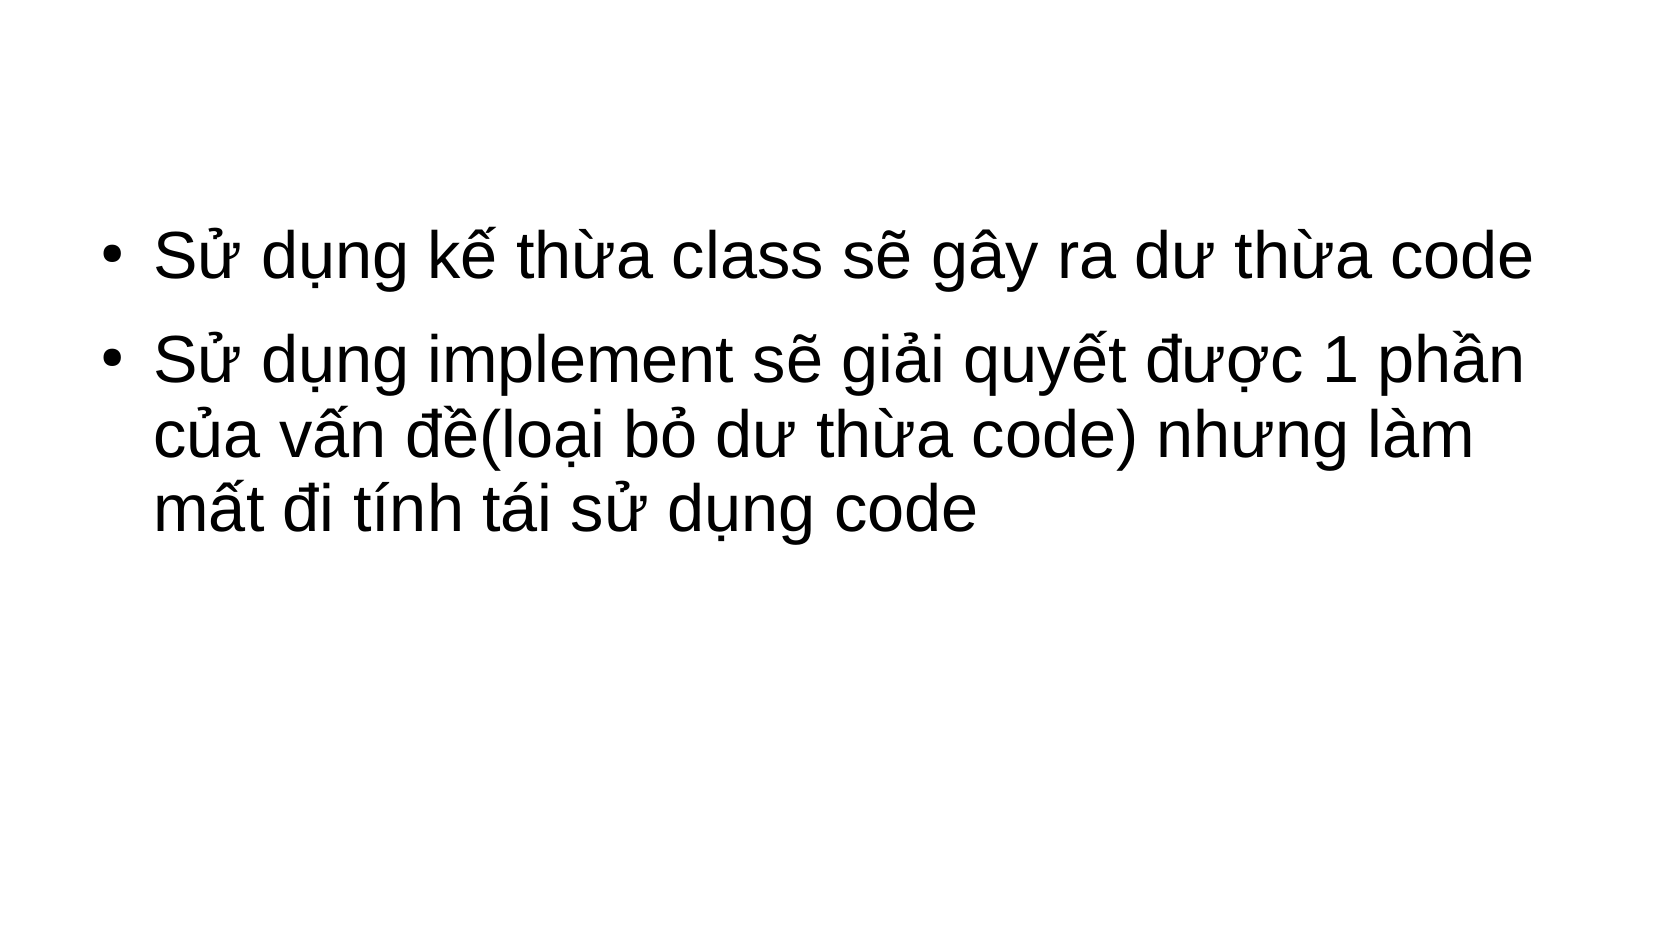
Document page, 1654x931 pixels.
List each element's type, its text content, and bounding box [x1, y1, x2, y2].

list Sử dụng kế thừa class sẽ gây ra dư thừa code Sử dụng implement sẽ giải quyết được 1 phần của vấn đề(loại bỏ dư thừa code) nhưng làm mất đi tính tái sử dụng code [82, 217, 1571, 758]
